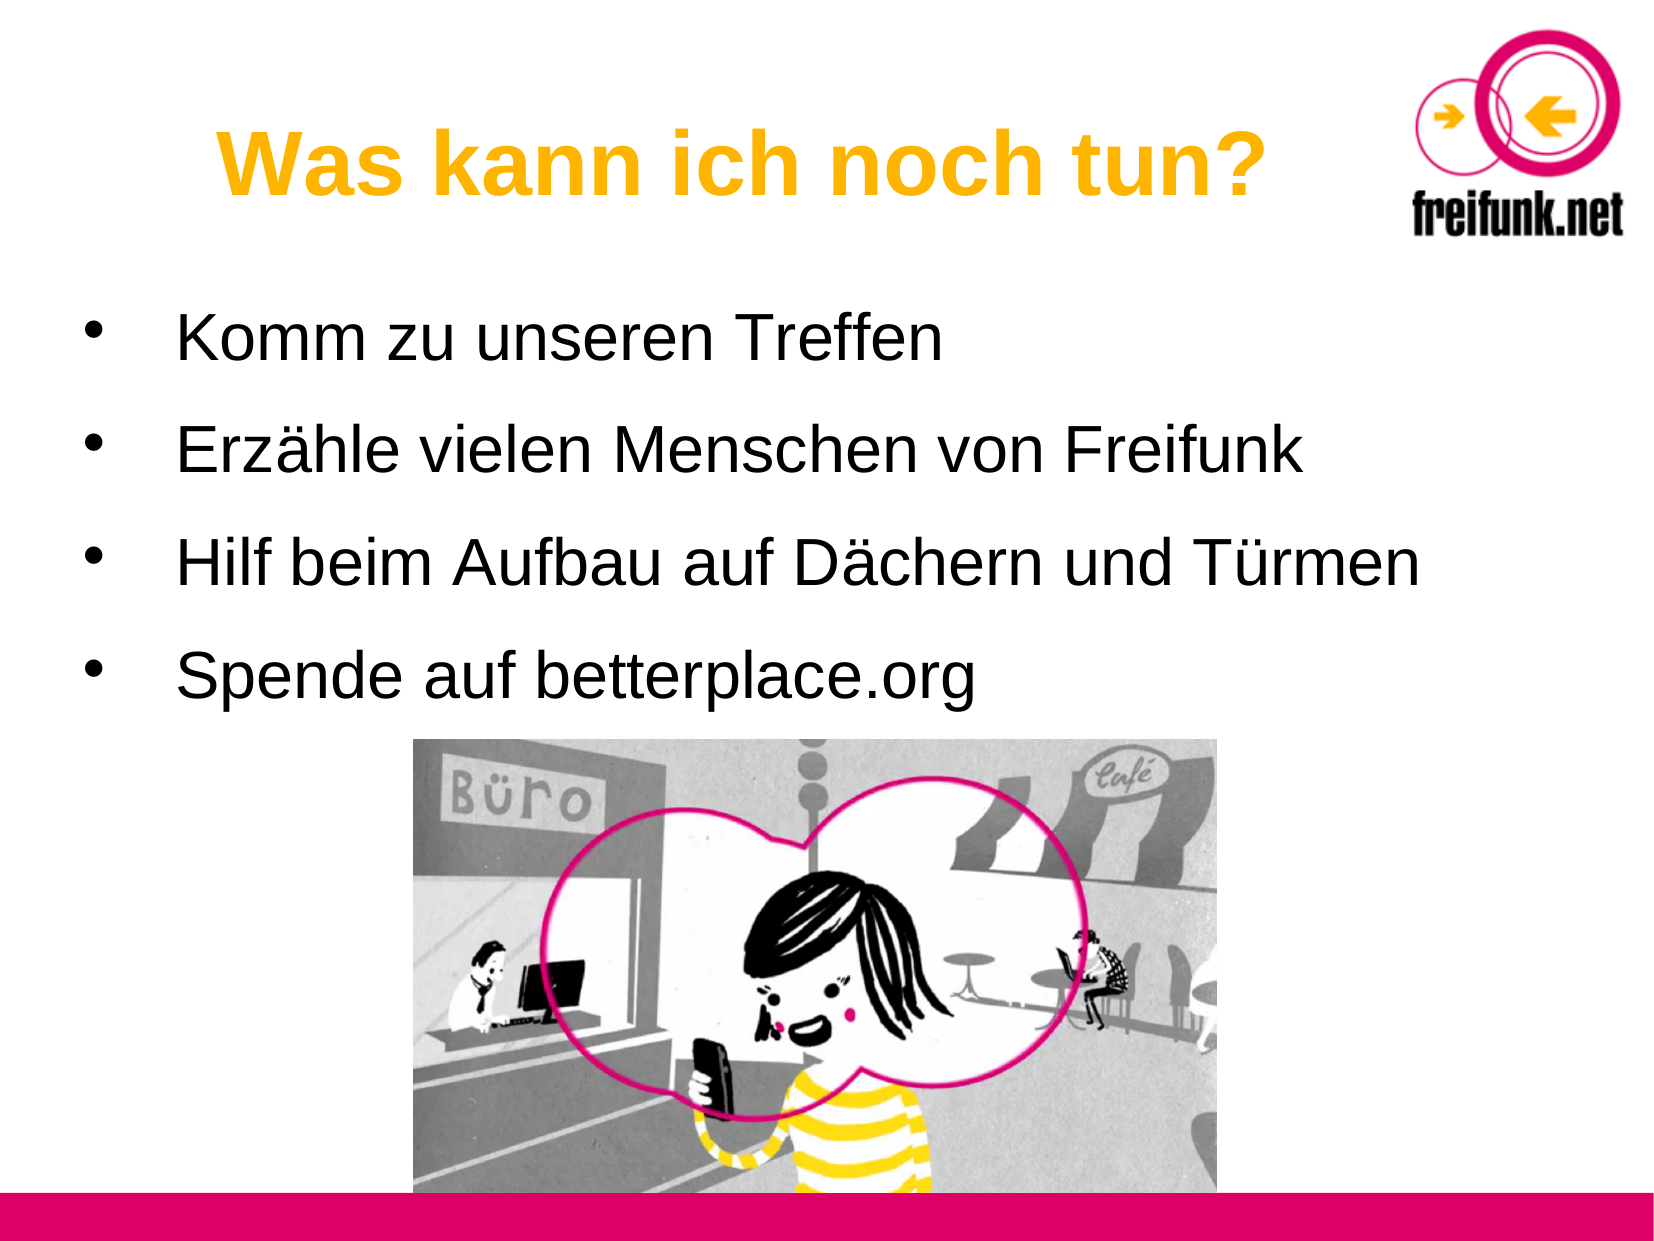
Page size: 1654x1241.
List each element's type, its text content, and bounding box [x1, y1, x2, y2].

title Was kann ich noch tun? [82, 53, 1406, 260]
list Komm zu unseren Treffen Erzähle vielen Menschen von Freifunk Hilf beim Aufbau auf Dächern und Türmen Spende auf betterplace.org [82, 290, 1571, 1010]
picture [1380, 0, 1654, 266]
picture [413, 738, 1217, 1193]
